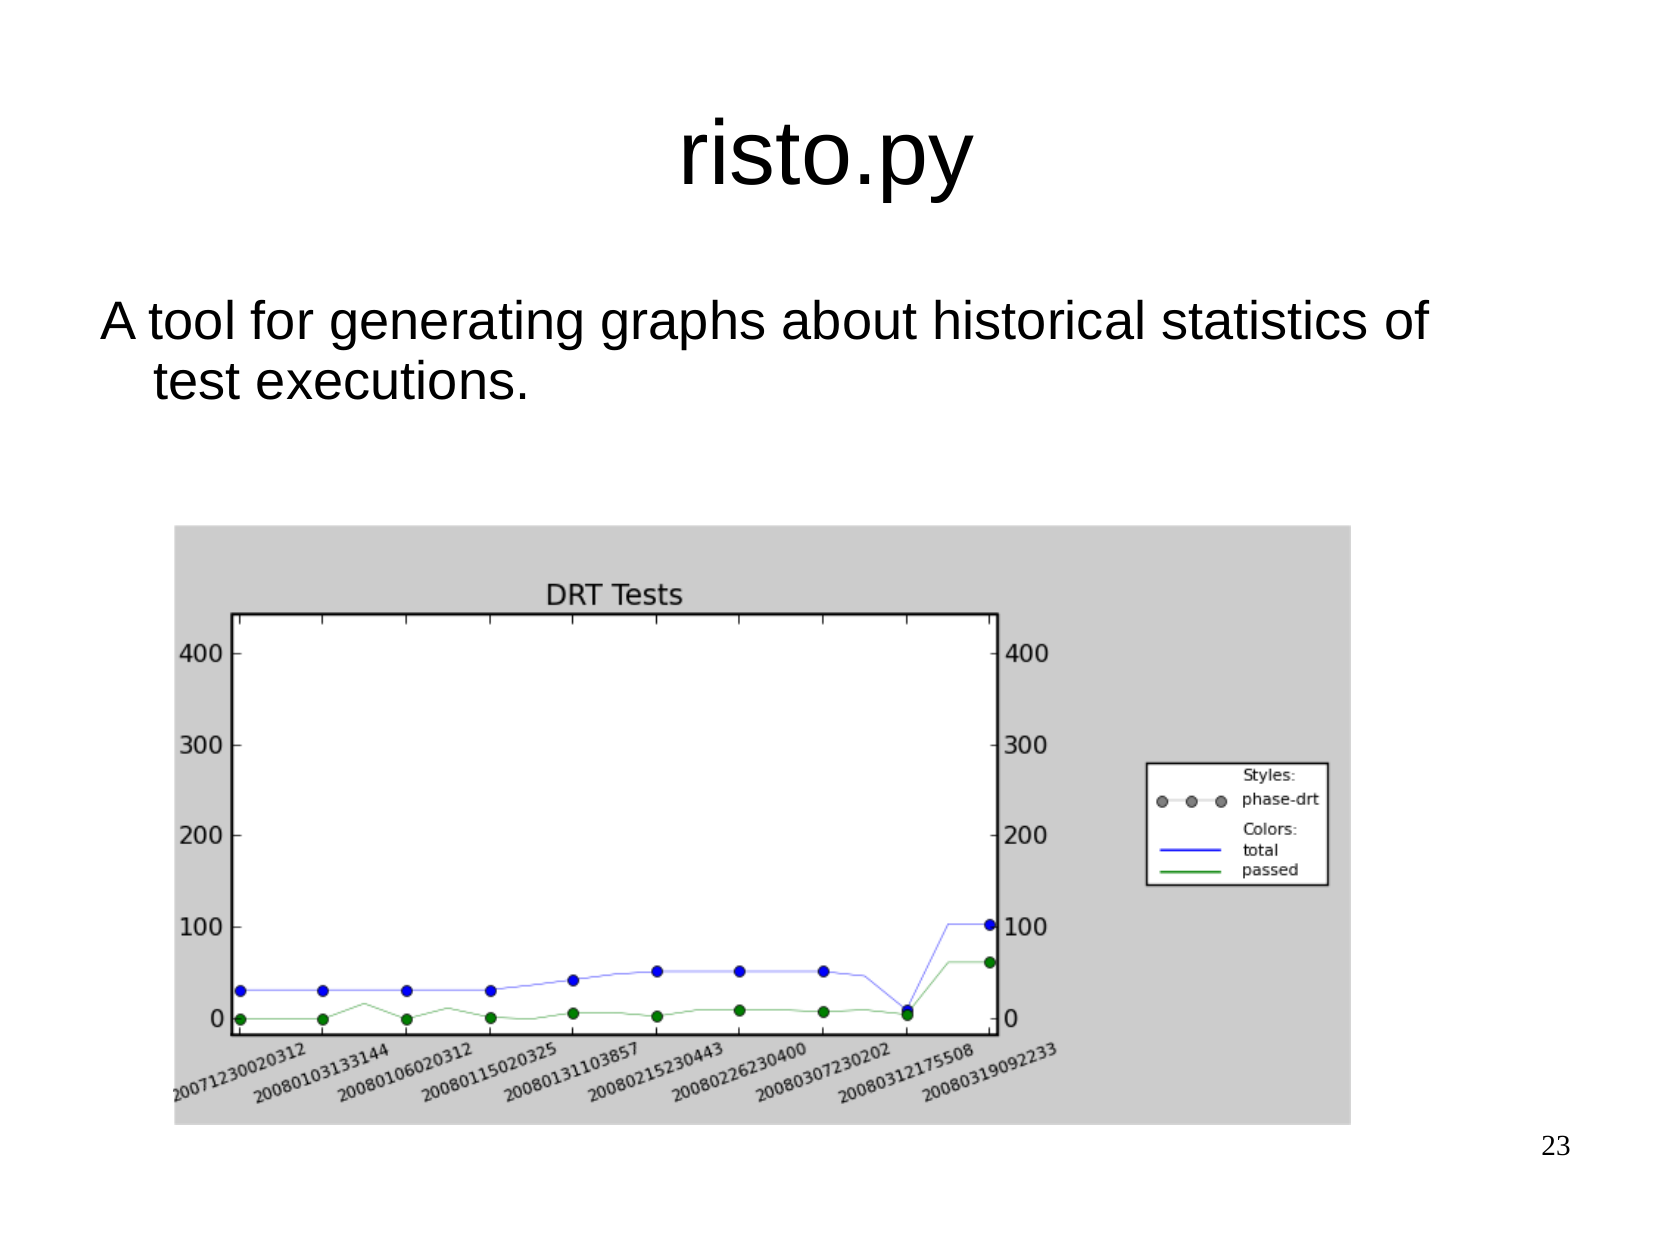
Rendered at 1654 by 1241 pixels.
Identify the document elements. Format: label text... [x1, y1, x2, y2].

picture [173, 524, 1351, 1126]
title risto.py [82, 49, 1571, 257]
list A tool for generating graphs about historical statistics of test executions. [82, 290, 1501, 601]
